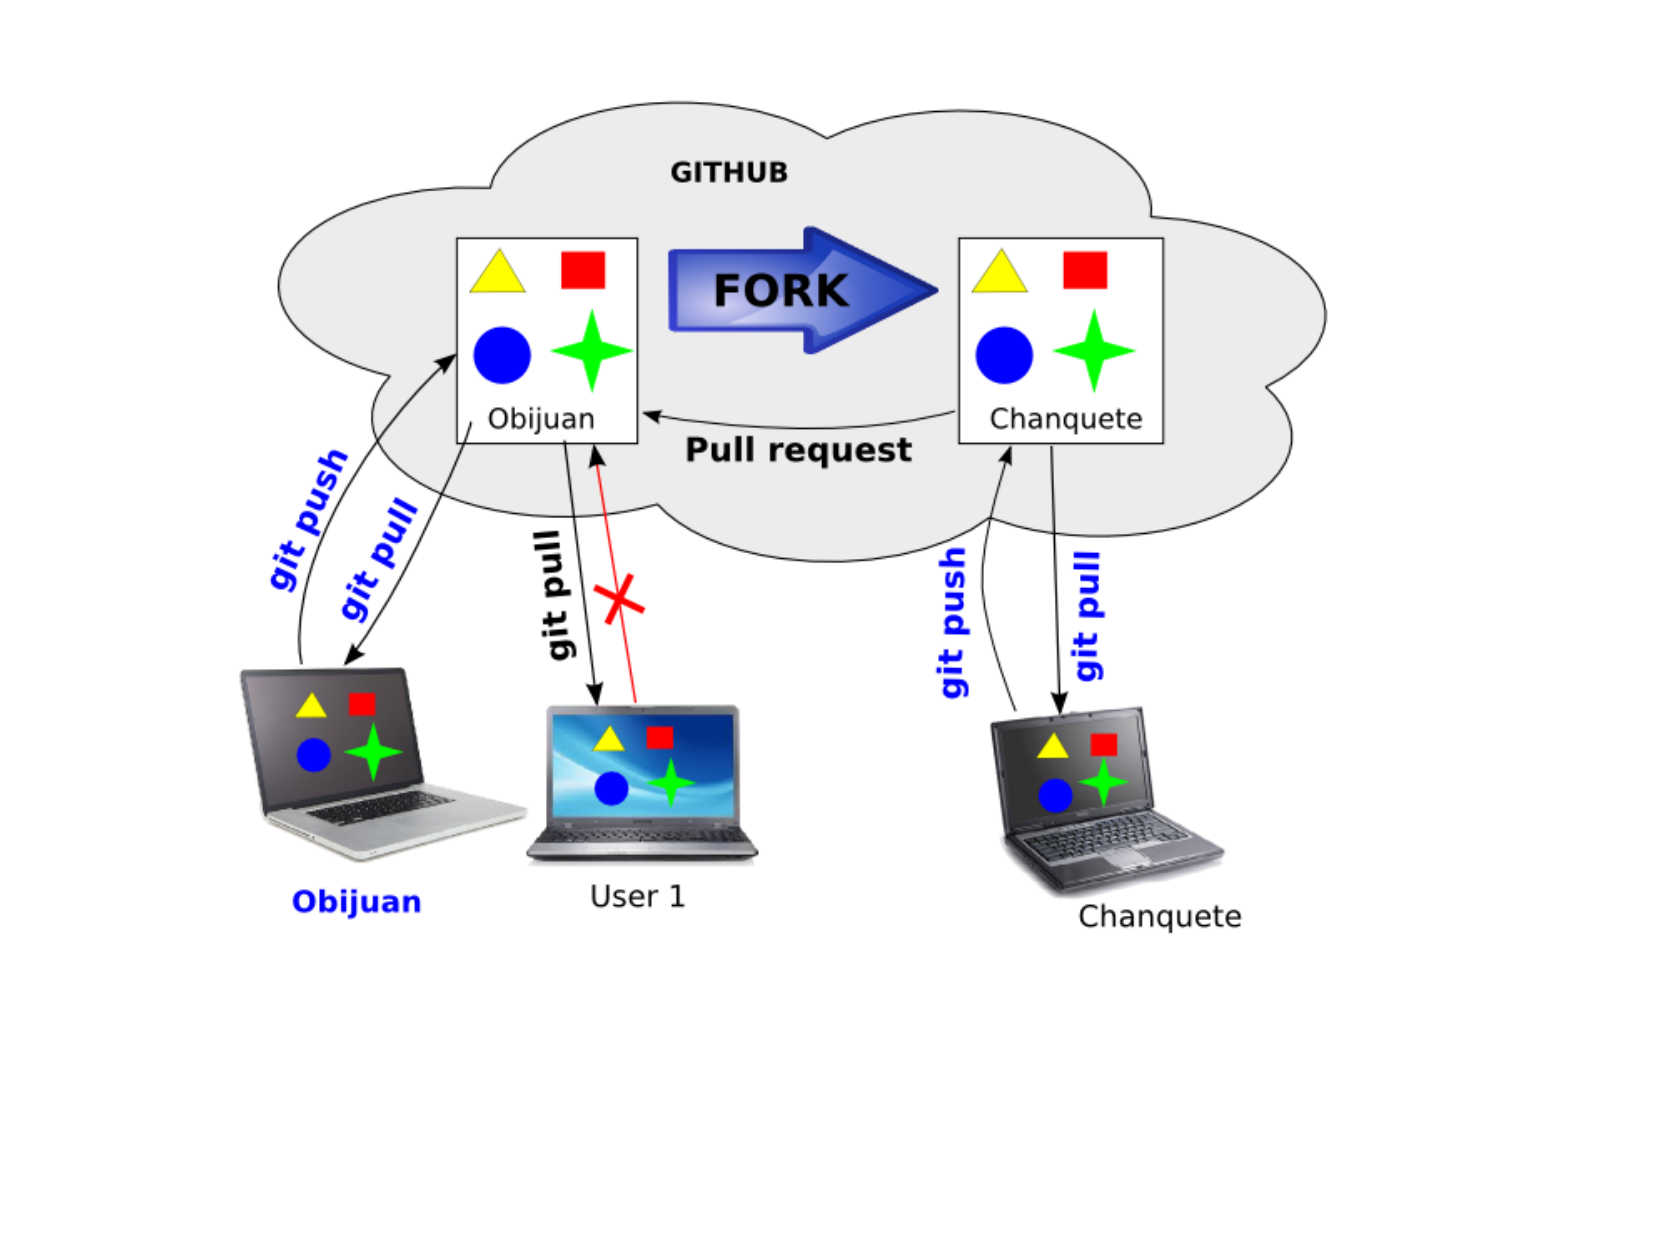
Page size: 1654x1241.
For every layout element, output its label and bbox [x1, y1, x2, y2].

picture [223, 76, 1351, 961]
